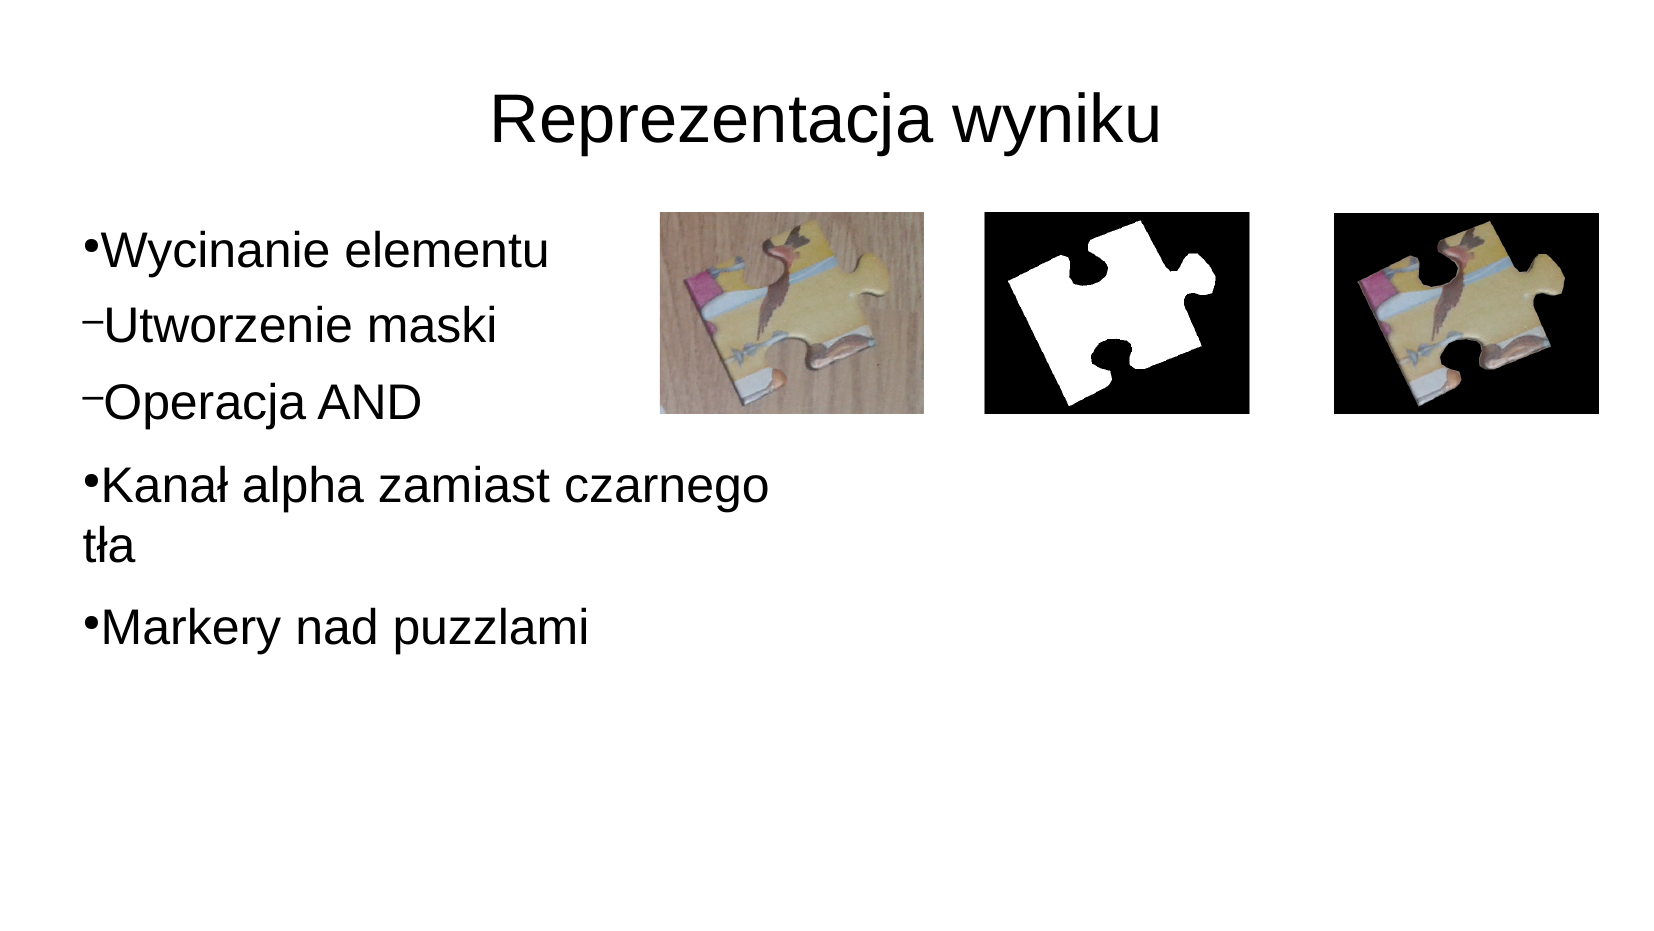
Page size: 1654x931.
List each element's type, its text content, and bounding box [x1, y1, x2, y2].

picture [659, 212, 1607, 414]
title Reprezentacja wyniku [82, 37, 1571, 193]
list Wycinanie elementu Utworzenie maski Operacja AND Kanał alpha zamiast czarnego tła Markery nad puzzlami [82, 217, 809, 758]
